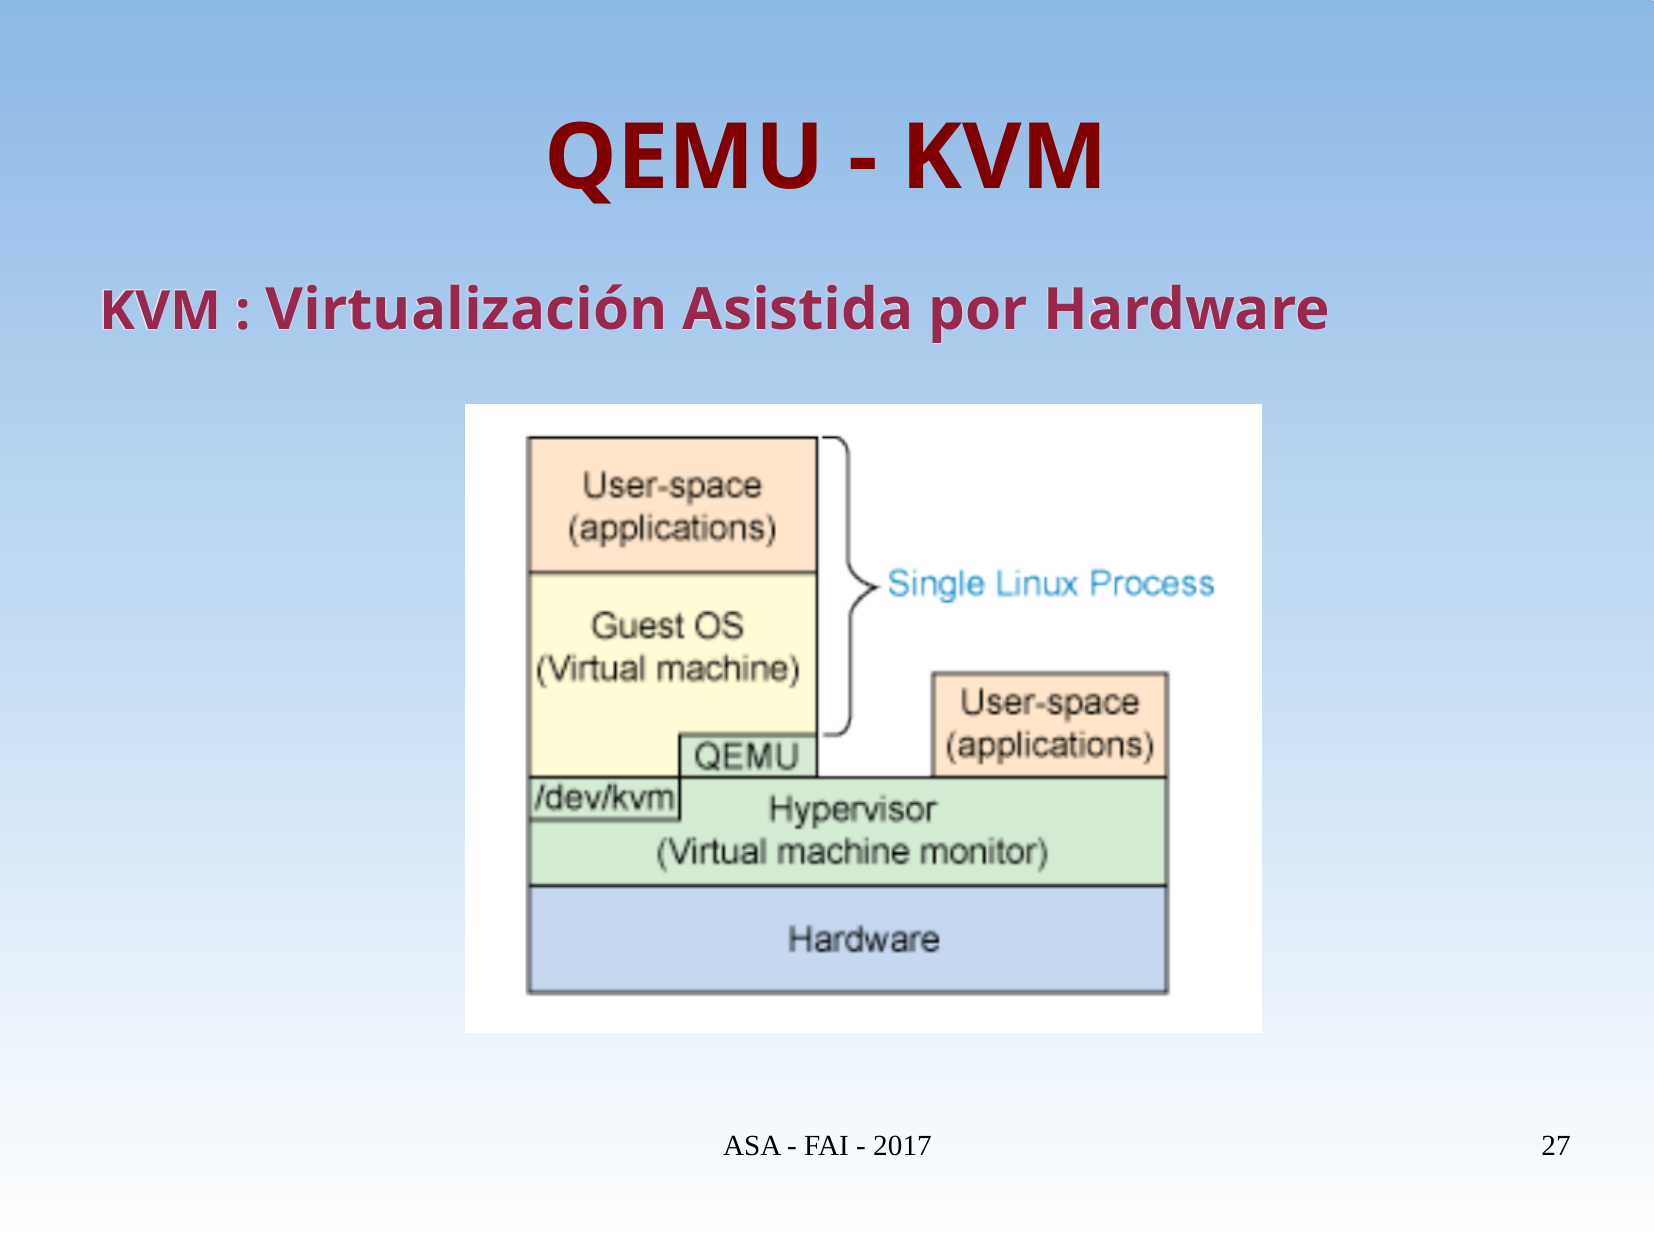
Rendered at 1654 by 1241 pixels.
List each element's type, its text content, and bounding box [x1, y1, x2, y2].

picture [465, 404, 1262, 1034]
text_box KVM : Virtualización Asistida por Hardware [84, 260, 1303, 548]
title QEMU - KVM [82, 49, 1571, 257]
